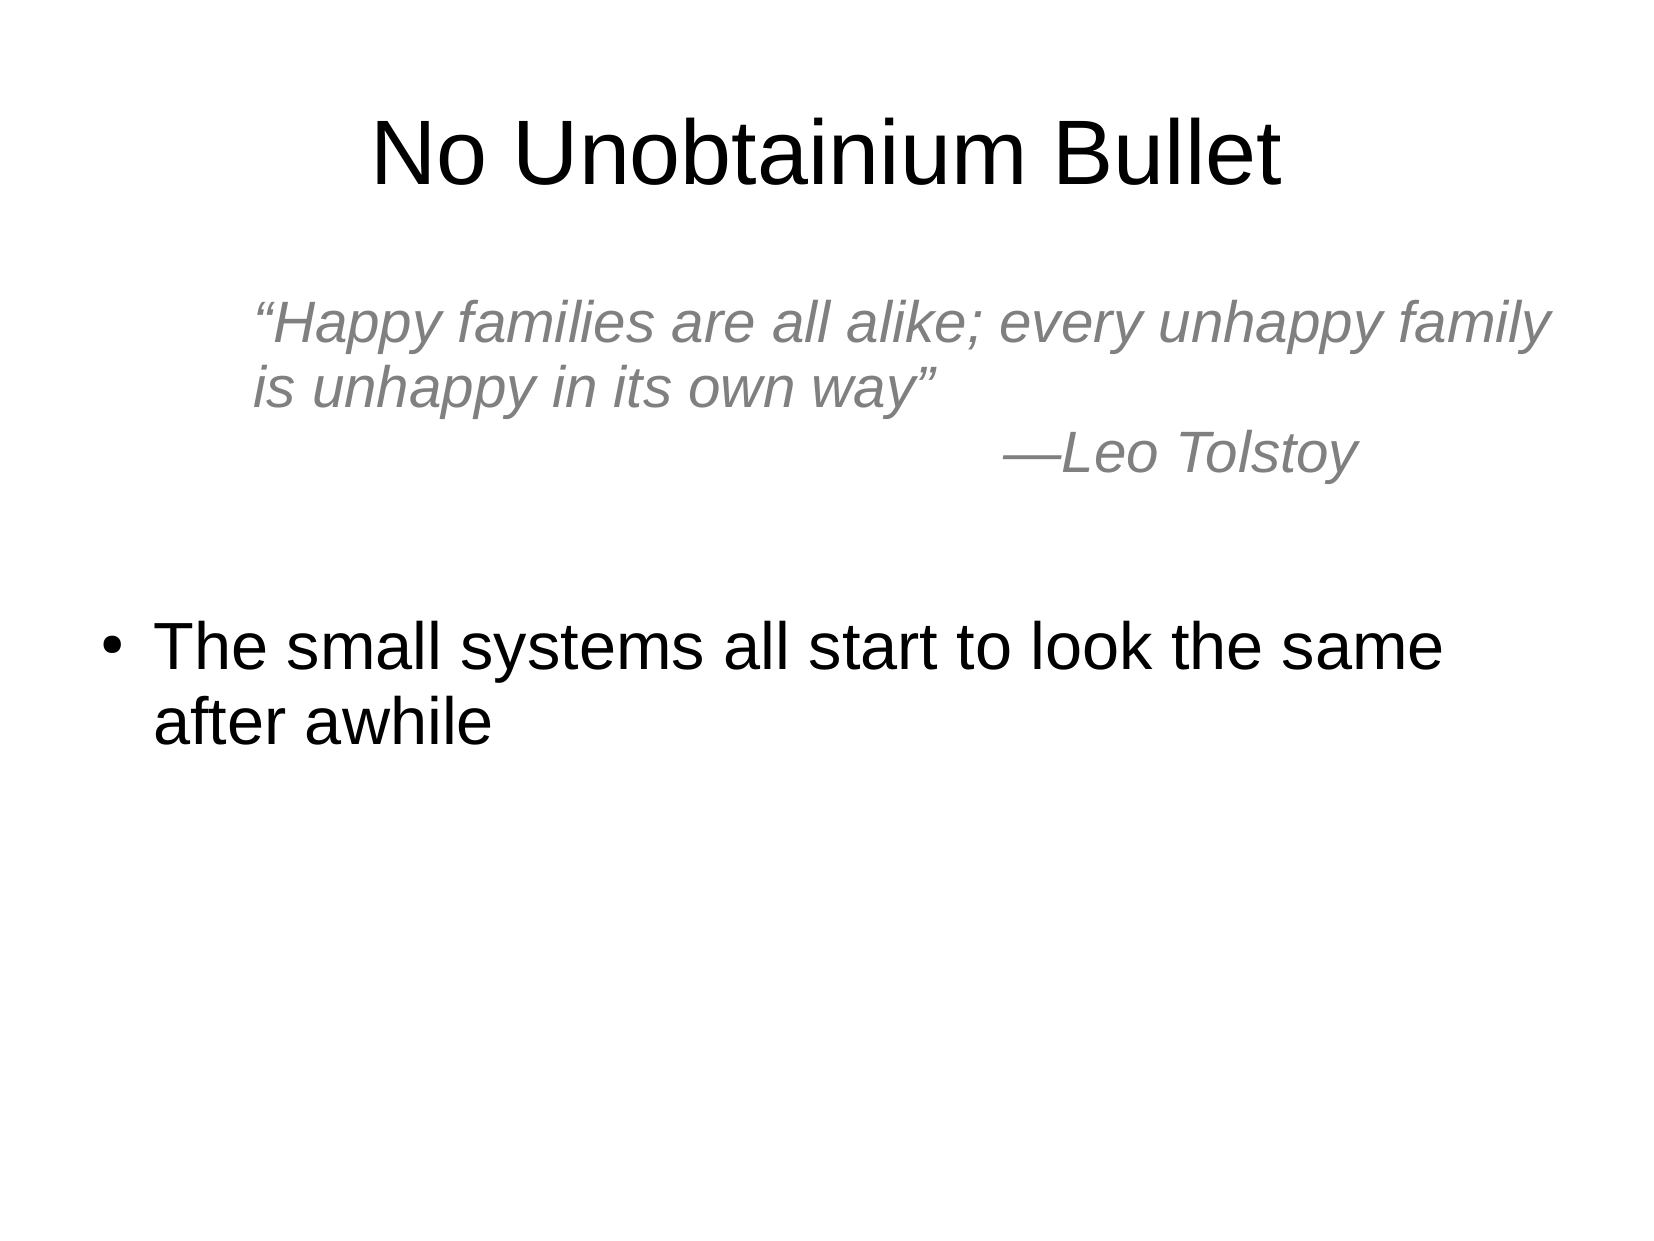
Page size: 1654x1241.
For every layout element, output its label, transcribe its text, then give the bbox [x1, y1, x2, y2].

list “Happy families are all alike; every unhappy family is unhappy in its own way” —Leo Tolstoy The small systems all start to look the same after awhile [82, 290, 1571, 1010]
title No Unobtainium Bullet [82, 49, 1571, 257]
